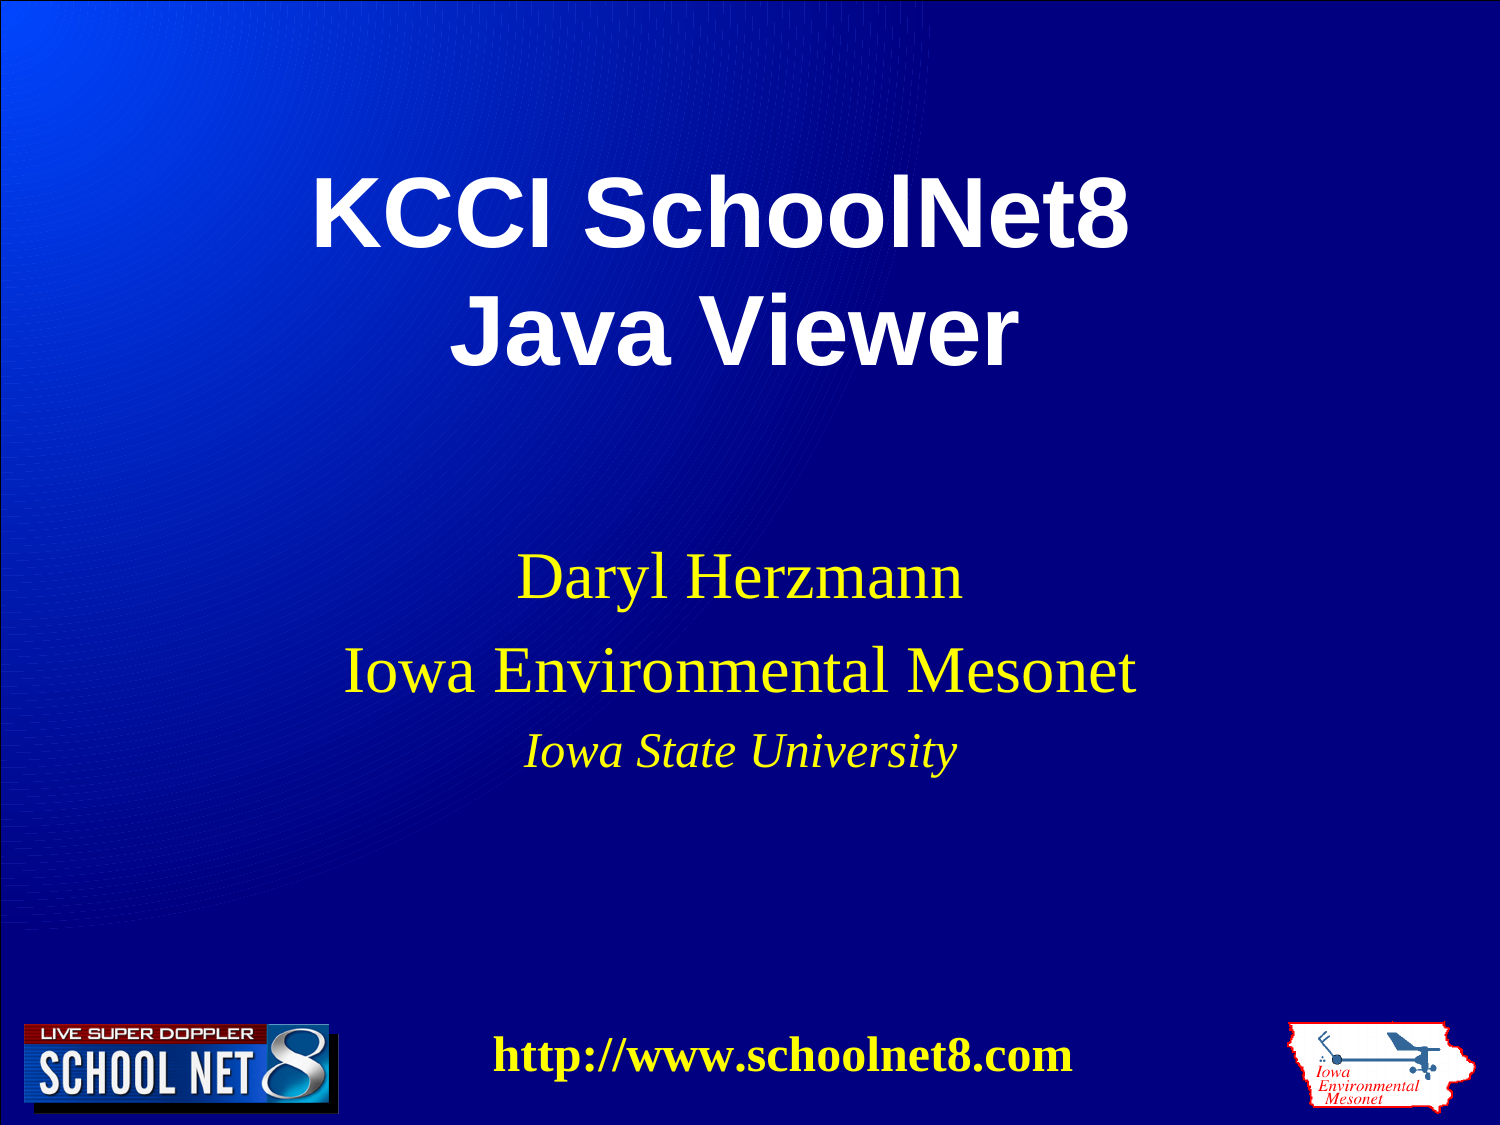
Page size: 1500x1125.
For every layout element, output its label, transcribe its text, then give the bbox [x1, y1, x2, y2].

title KCCI SchoolNet8 Java Viewer [97, 54, 1373, 485]
subtitle Daryl Herzmann Iowa Environmental Mesonet Iowa State University [215, 527, 1266, 903]
picture [1287, 1021, 1476, 1114]
picture [24, 1024, 329, 1103]
